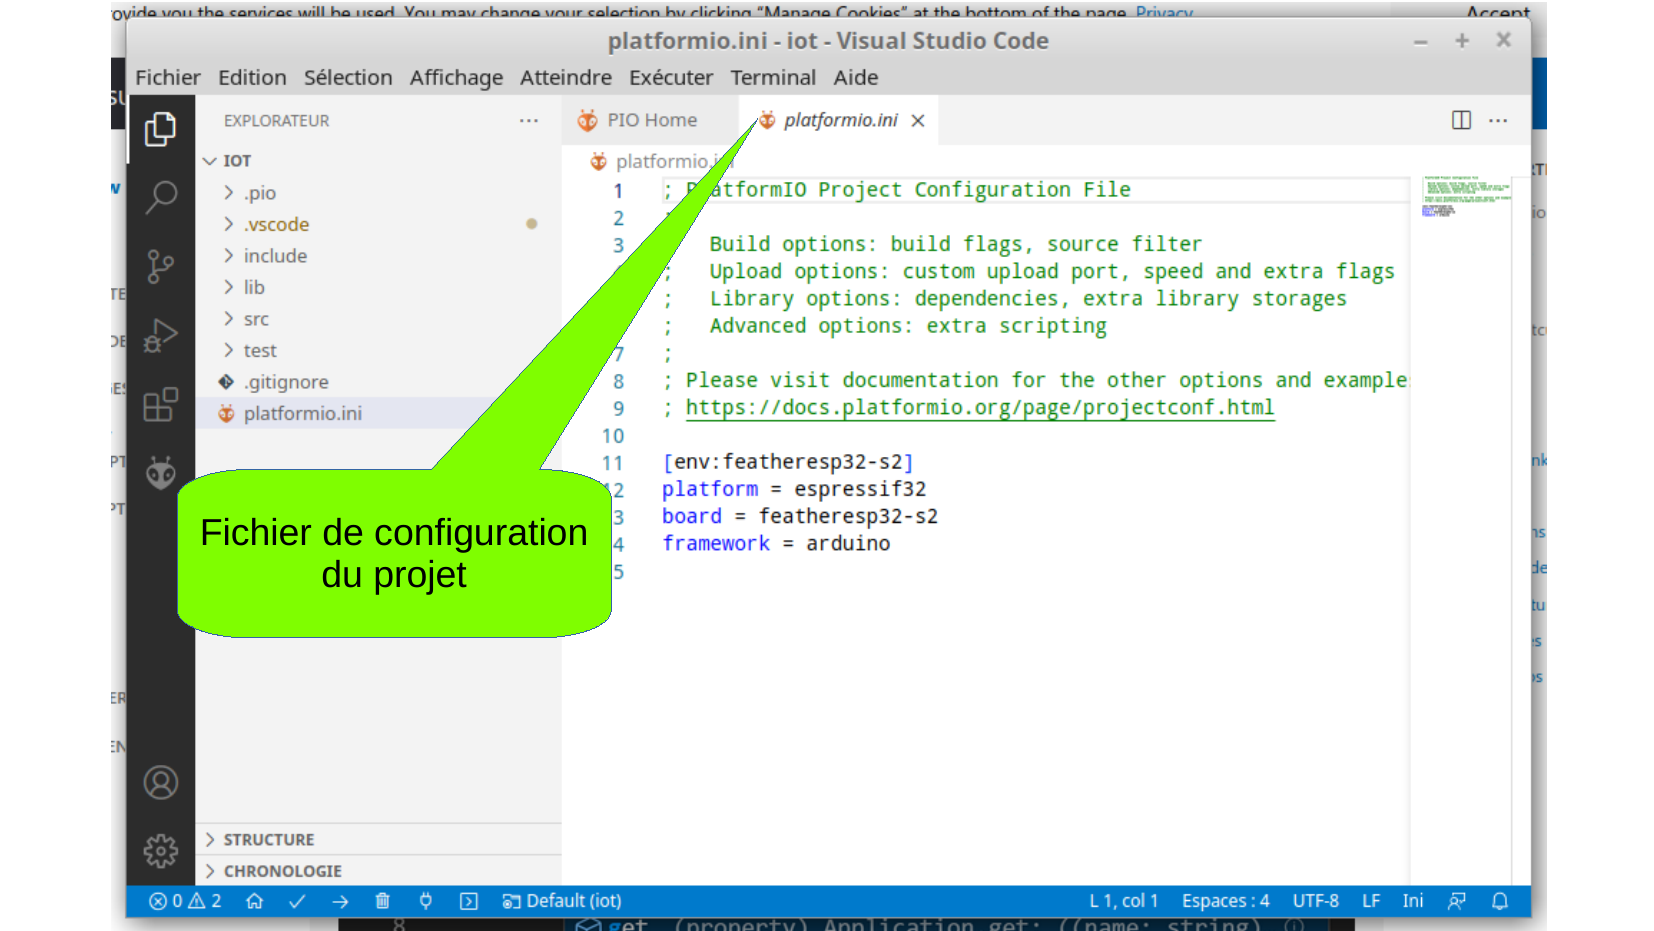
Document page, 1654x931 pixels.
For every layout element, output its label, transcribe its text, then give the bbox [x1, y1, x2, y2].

text_box Fichier de configuration du projet [177, 118, 758, 638]
picture [111, 2, 1547, 931]
